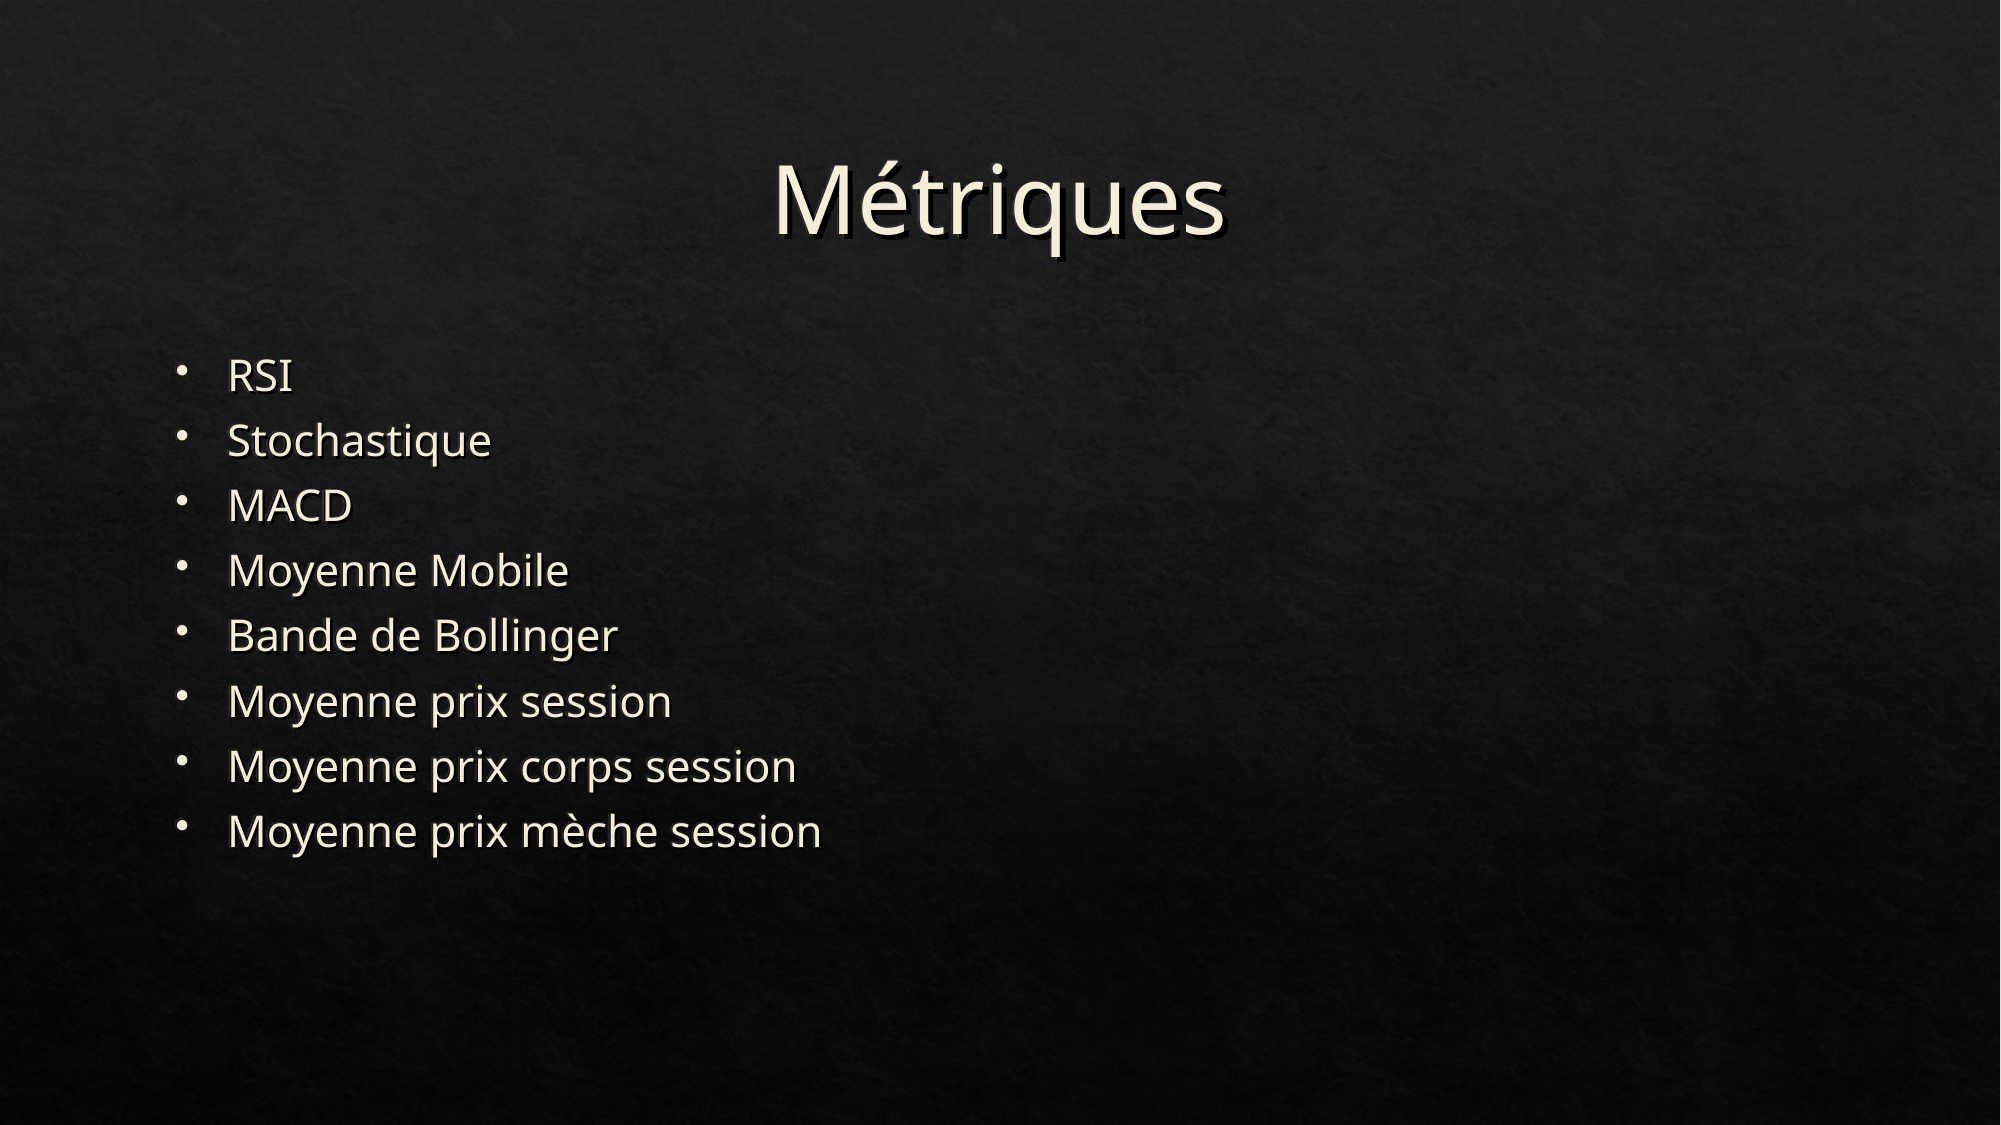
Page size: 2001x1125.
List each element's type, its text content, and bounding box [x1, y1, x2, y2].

list RSI Stochastique MACD Moyenne Mobile Bande de Bollinger Moyenne prix session Moyenne prix corps session Moyenne prix mèche session [149, 340, 1849, 951]
title Métriques [149, 99, 1849, 307]
